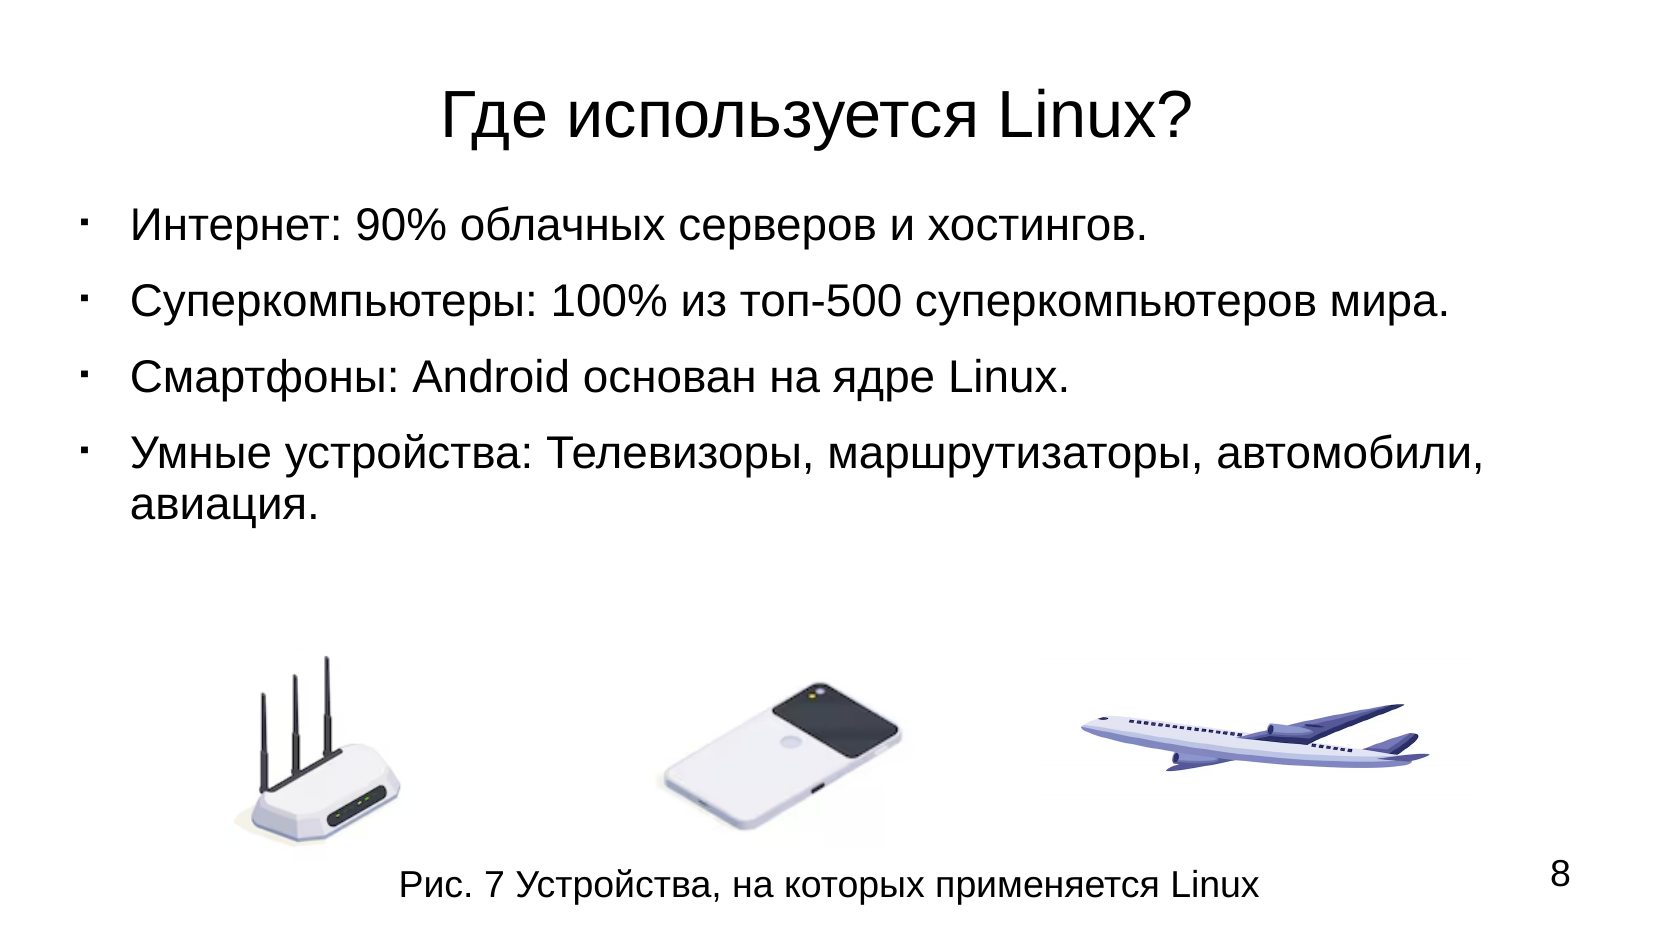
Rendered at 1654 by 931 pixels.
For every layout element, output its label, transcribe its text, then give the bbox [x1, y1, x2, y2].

picture [177, 649, 443, 886]
title Где используется Linux? [82, 37, 1571, 193]
picture [1033, 649, 1477, 827]
picture [620, 642, 916, 856]
text_box <number> [1535, 845, 1654, 916]
text_box Рис. 7 Устройства, на которых применяется Linux [383, 856, 1359, 926]
list Интернет: 90% облачных серверов и хостингов. Суперкомпьютеры: 100% из топ-500 суперкомпьютеров мира. Смартфоны: Android основан на ядре Linux. Умные устройства: Телевизоры, маршрутизаторы, автомобили, авиация. [59, 198, 1548, 591]
